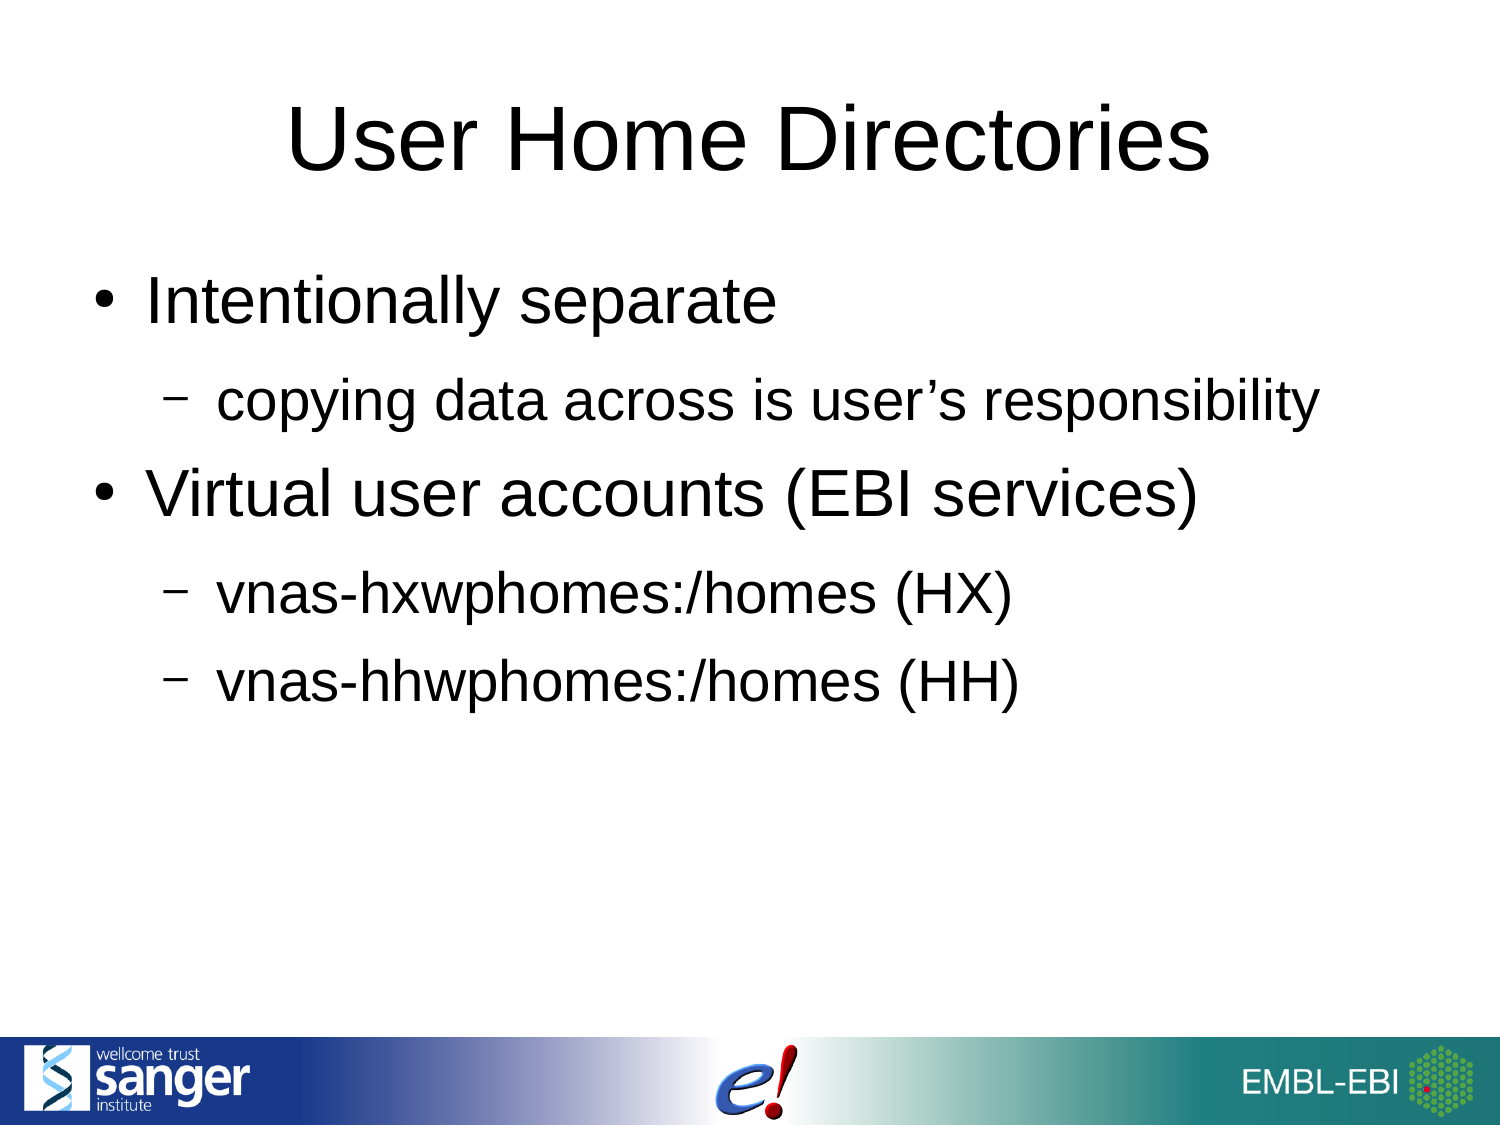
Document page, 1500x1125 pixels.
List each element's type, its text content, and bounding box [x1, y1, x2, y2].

list Intentionally separate copying data across is user’s responsibility Virtual user accounts (EBI services) vnas-hxwphomes:/homes (HX) vnas-hhwphomes:/homes (HH) [75, 263, 1395, 916]
picture [0, 1037, 1500, 1125]
title User Home Directories [75, 44, 1425, 233]
